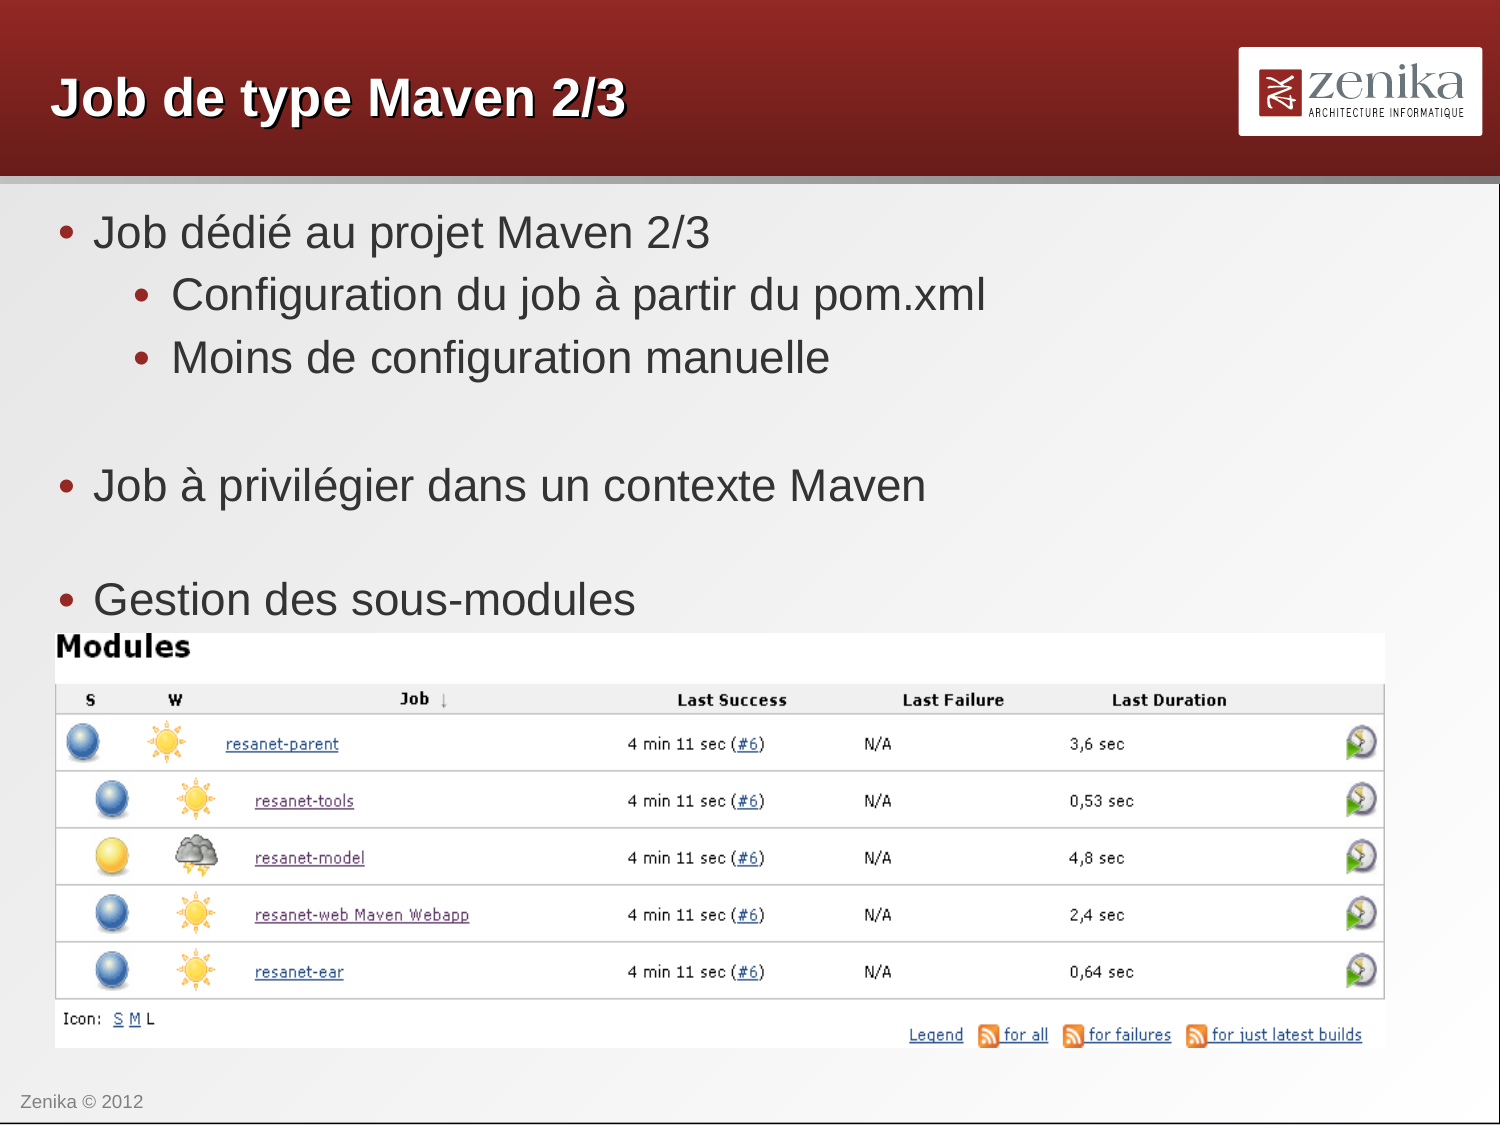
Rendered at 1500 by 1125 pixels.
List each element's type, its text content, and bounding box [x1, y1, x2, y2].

picture [55, 633, 1385, 1048]
title Job de type Maven 2/3 [50, 15, 1206, 180]
picture [1257, 58, 1464, 125]
list Job dédié au projet Maven 2/3 Configuration du job à partir du pom.xml Moins de configuration manuelle Job à privilégier dans un contexte Maven Gestion des sous-modules [59, 206, 1444, 1036]
